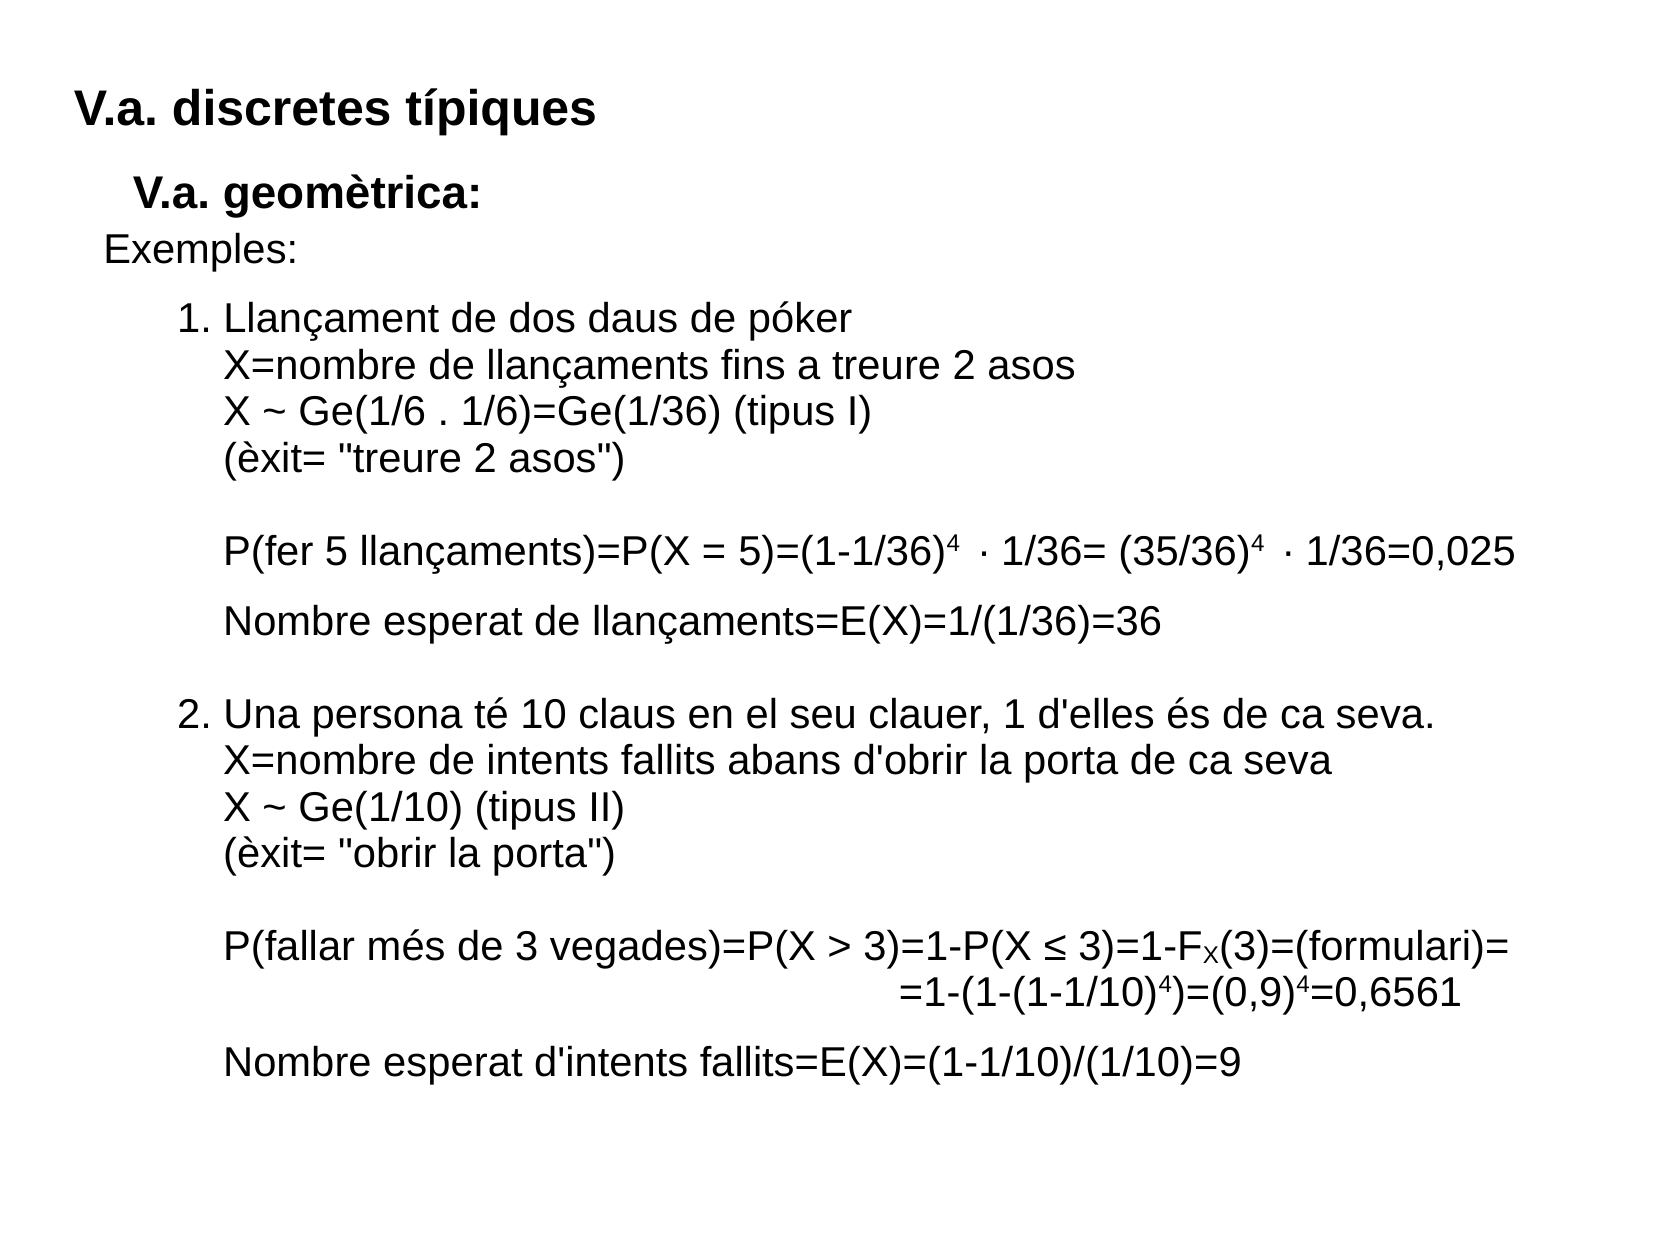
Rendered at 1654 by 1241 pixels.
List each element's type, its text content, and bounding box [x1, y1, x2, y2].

text_box V.a. discretes típiques [59, 72, 739, 145]
text_box V.a. geomètrica: [118, 159, 1565, 218]
text_box Exemples: 1. Llançament de dos daus de póker X=nombre de llançaments fins a treure 2 asos X ~ Ge(1/6 . 1/6)=Ge(1/36) (tipus I) (èxit= "treure 2 asos") P(fer 5 llançaments)=P(X = 5)=(1-1/36)4 ∙ 1/36= (35/36)4 ∙ 1/36=0,025 Nombre esperat de llançaments=E(X)=1/(1/36)=36 2. Una persona té 10 claus en el seu clauer, 1 d'elles és de ca seva. X=nombre de intents fallits abans d'obrir la porta de ca seva X ~ Ge(1/10) (tipus II) (èxit= "obrir la porta") P(fallar més de 3 vegades)=P(X > 3)=1-P(X ≤ 3)=1-FX(3)=(formulari)= =1-(1-(1-1/10)4)=(0,9)4=0,6561 Nombre esperat d'intents fallits=E(X)=(1-1/10)/(1/10)=9 [88, 218, 1654, 1241]
